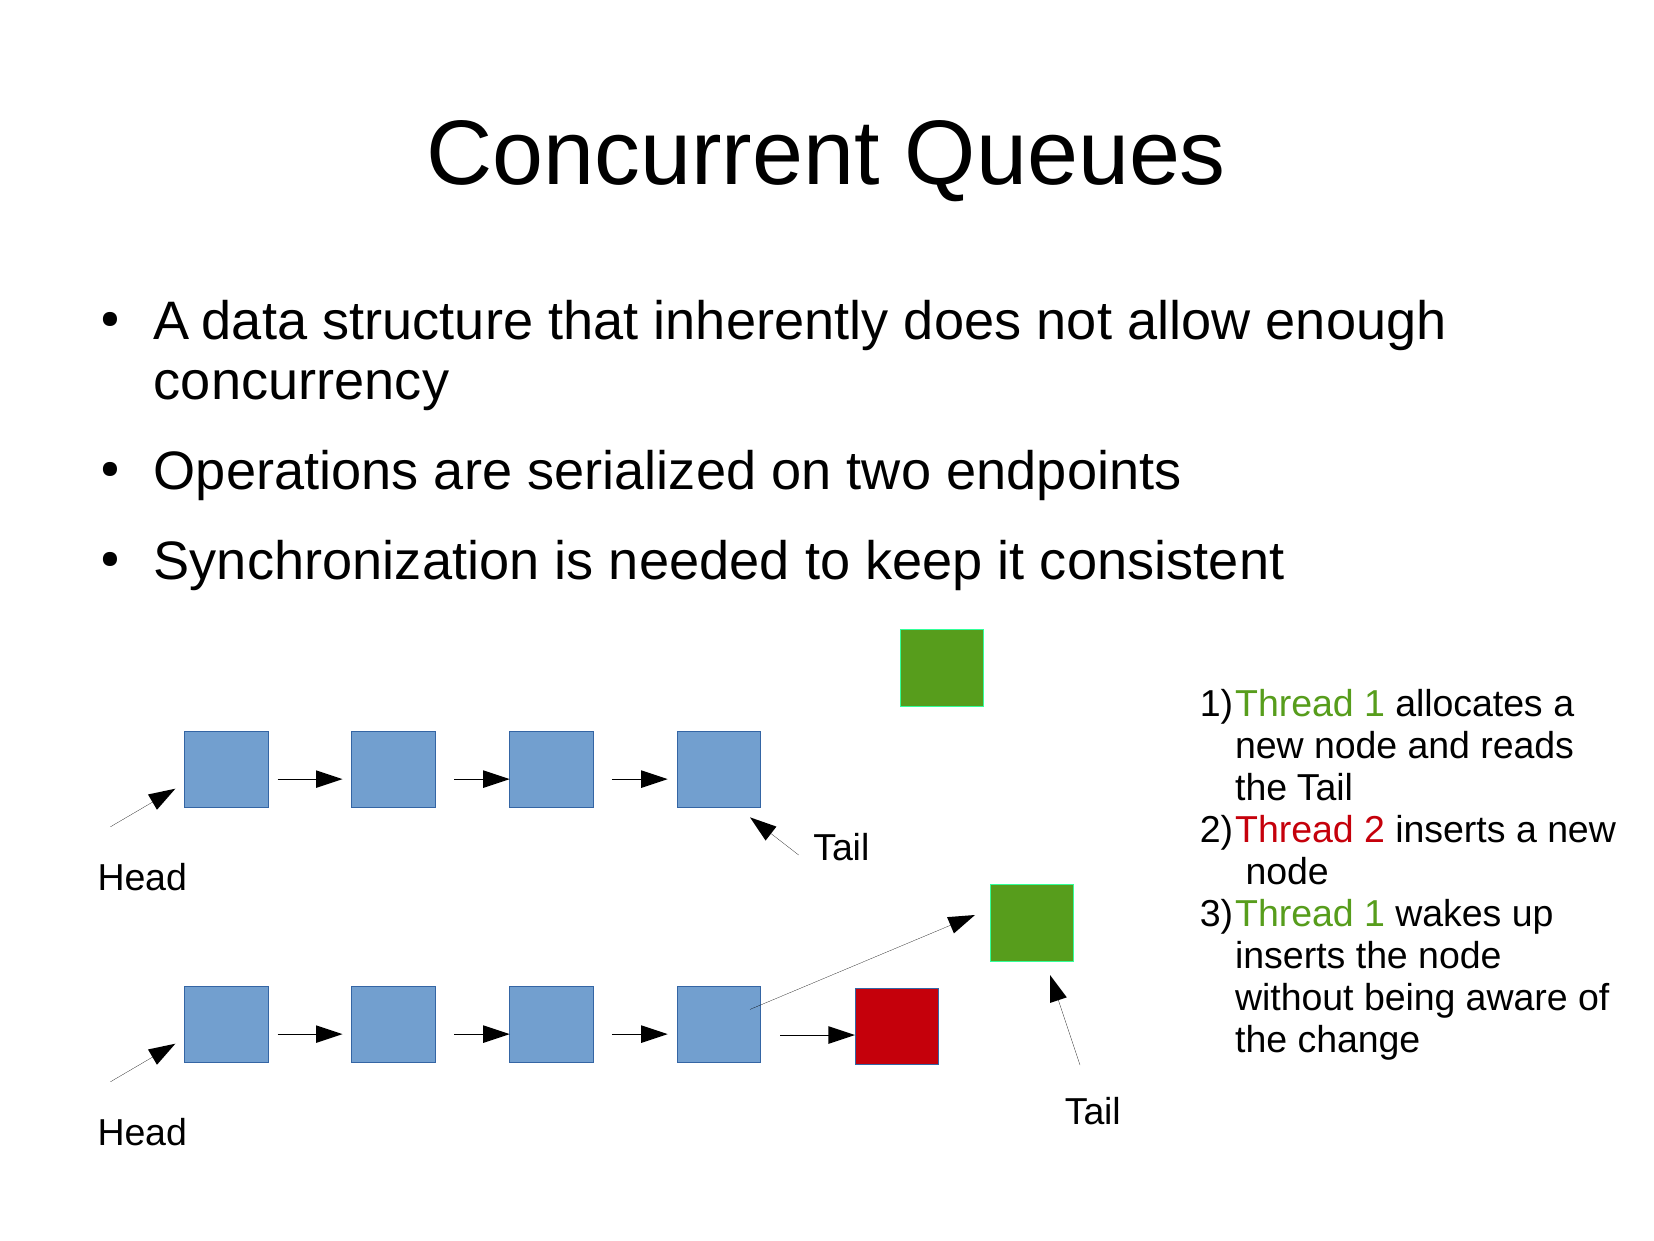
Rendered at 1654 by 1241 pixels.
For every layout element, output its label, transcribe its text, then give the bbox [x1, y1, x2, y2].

text_box [677, 986, 761, 1063]
text_box [990, 884, 1074, 962]
text_box [509, 986, 594, 1063]
title Concurrent Queues [82, 49, 1571, 257]
text_box [184, 731, 269, 808]
text_box [677, 731, 761, 808]
text_box Head [82, 1104, 226, 1167]
text_box Thread 1 allocates a new node and reads the Tail Thread 2 inserts a new node Thread 1 wakes up inserts the node without being aware of the change [1185, 675, 1636, 1110]
list A data structure that inherently does not allow enough concurrency Operations are serialized on two endpoints Synchronization is needed to keep it consistent [82, 290, 1571, 1010]
text_box Head [82, 849, 226, 912]
text_box [351, 731, 436, 808]
text_box [855, 988, 939, 1065]
text_box [900, 629, 984, 707]
text_box [509, 731, 594, 808]
text_box Tail [798, 819, 964, 877]
text_box Tail [1050, 1083, 1216, 1141]
text_box [351, 986, 436, 1063]
text_box [184, 986, 269, 1063]
